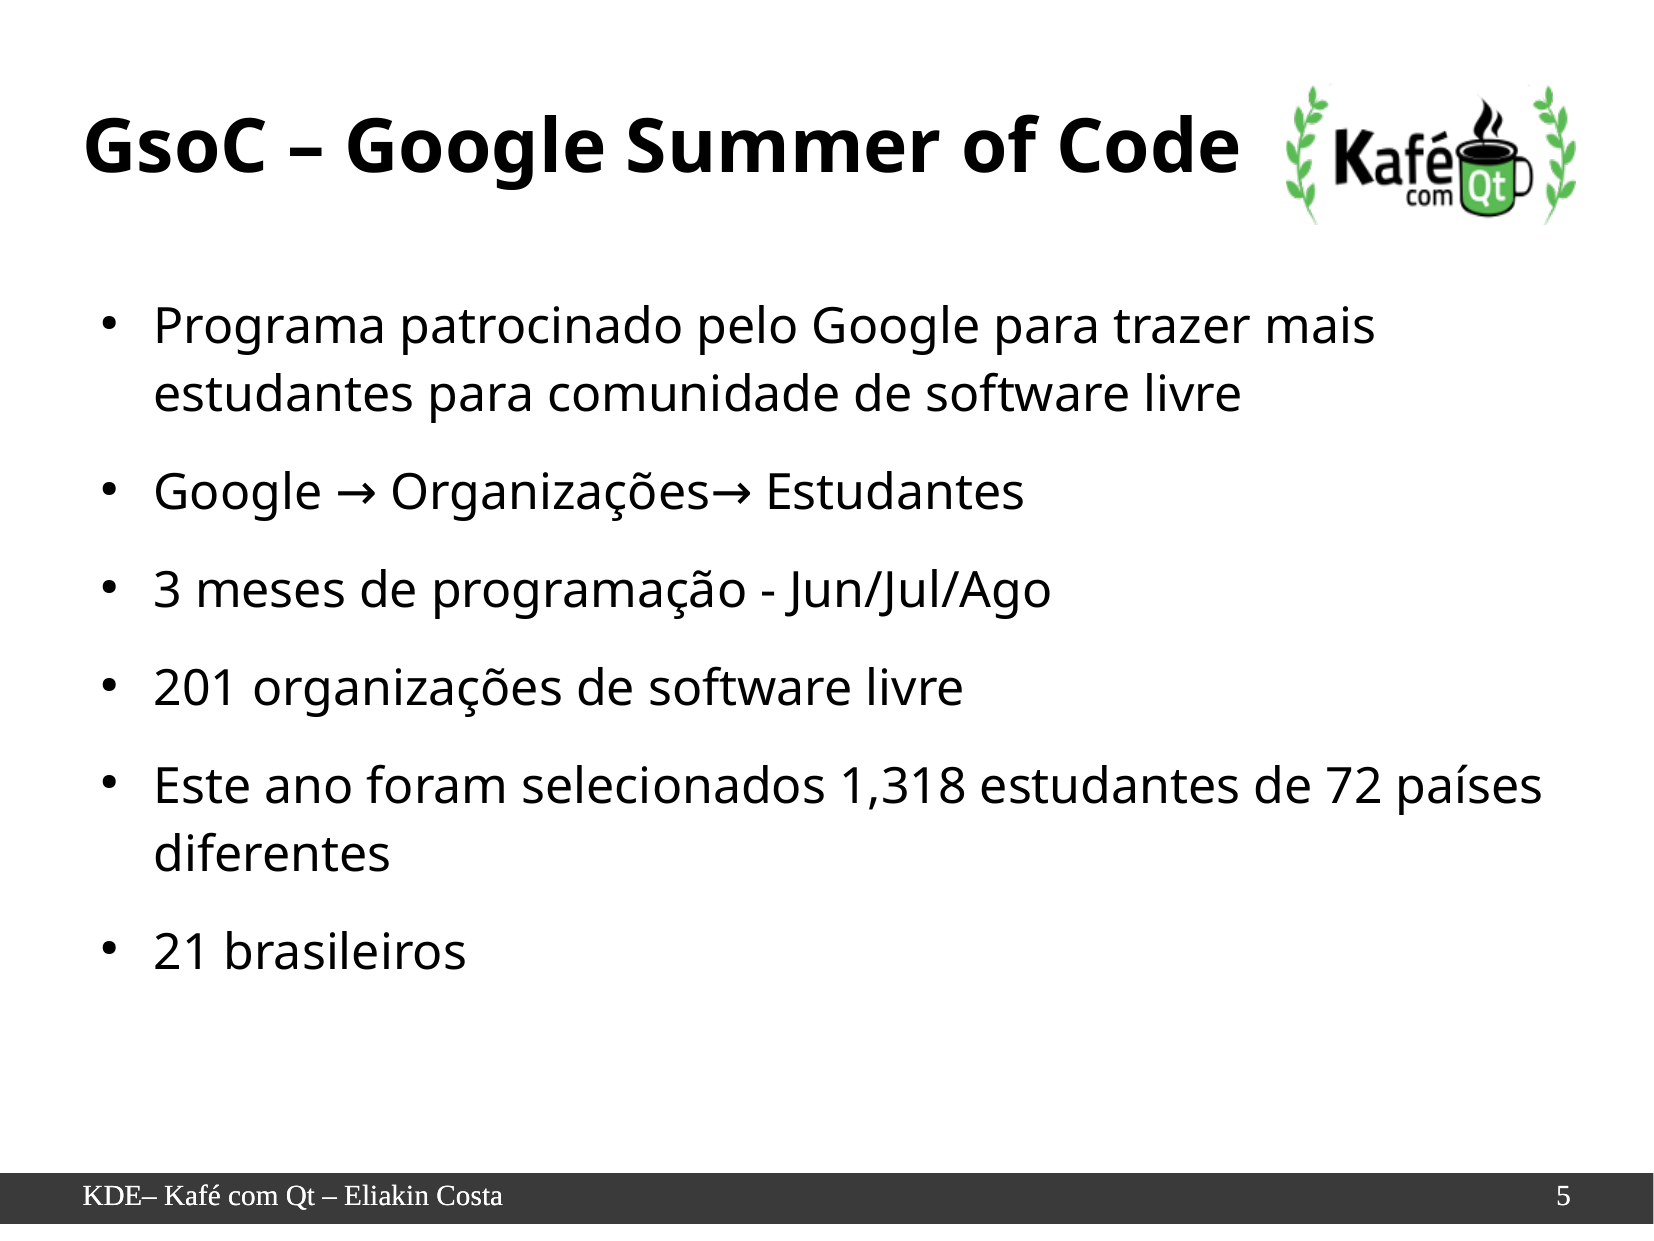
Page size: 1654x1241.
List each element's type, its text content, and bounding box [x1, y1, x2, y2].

picture [1286, 83, 1576, 225]
title GsoC – Google Summer of Code [82, 30, 1276, 257]
list Programa patrocinado pelo Google para trazer mais estudantes para comunidade de software livre Google → Organizações→ Estudantes 3 meses de programação - Jun/Jul/Ago 201 organizações de software livre Este ano foram selecionados 1,318 estudantes de 72 países diferentes 21 brasileiros [82, 290, 1571, 1111]
